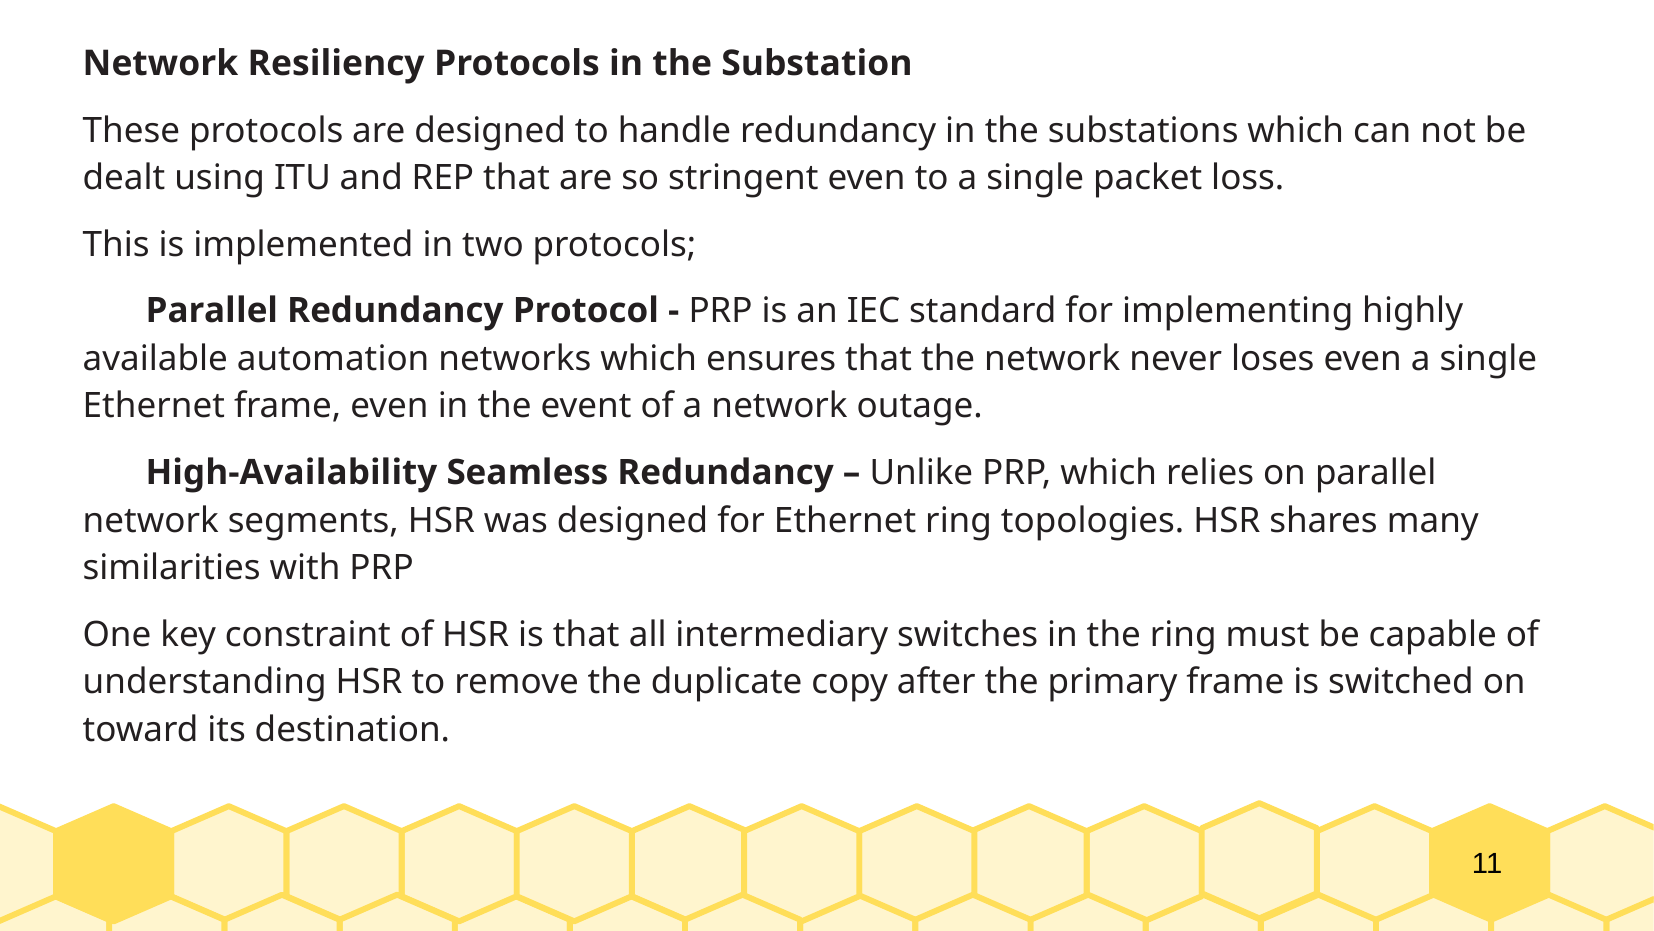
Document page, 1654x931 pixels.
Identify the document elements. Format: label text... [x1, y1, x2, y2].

list Network Resiliency Protocols in the Substation These protocols are designed to handle redundancy in the substations which can not be dealt using ITU and REP that are so stringent even to a single packet loss. This is implemented in two protocols; Parallel Redundancy Protocol - PRP is an IEC standard for implementing highly available automation networks which ensures that the network never loses even a single Ethernet frame, even in the event of a network outage. High-Availability Seamless Redundancy – Unlike PRP, which relies on parallel network segments, HSR was designed for Ethernet ring topologies. HSR shares many similarities with PRP One key constraint of HSR is that all intermediary switches in the ring must be capable of understanding HSR to remove the duplicate copy after the primary frame is switched on toward its destination. [82, 37, 1571, 758]
